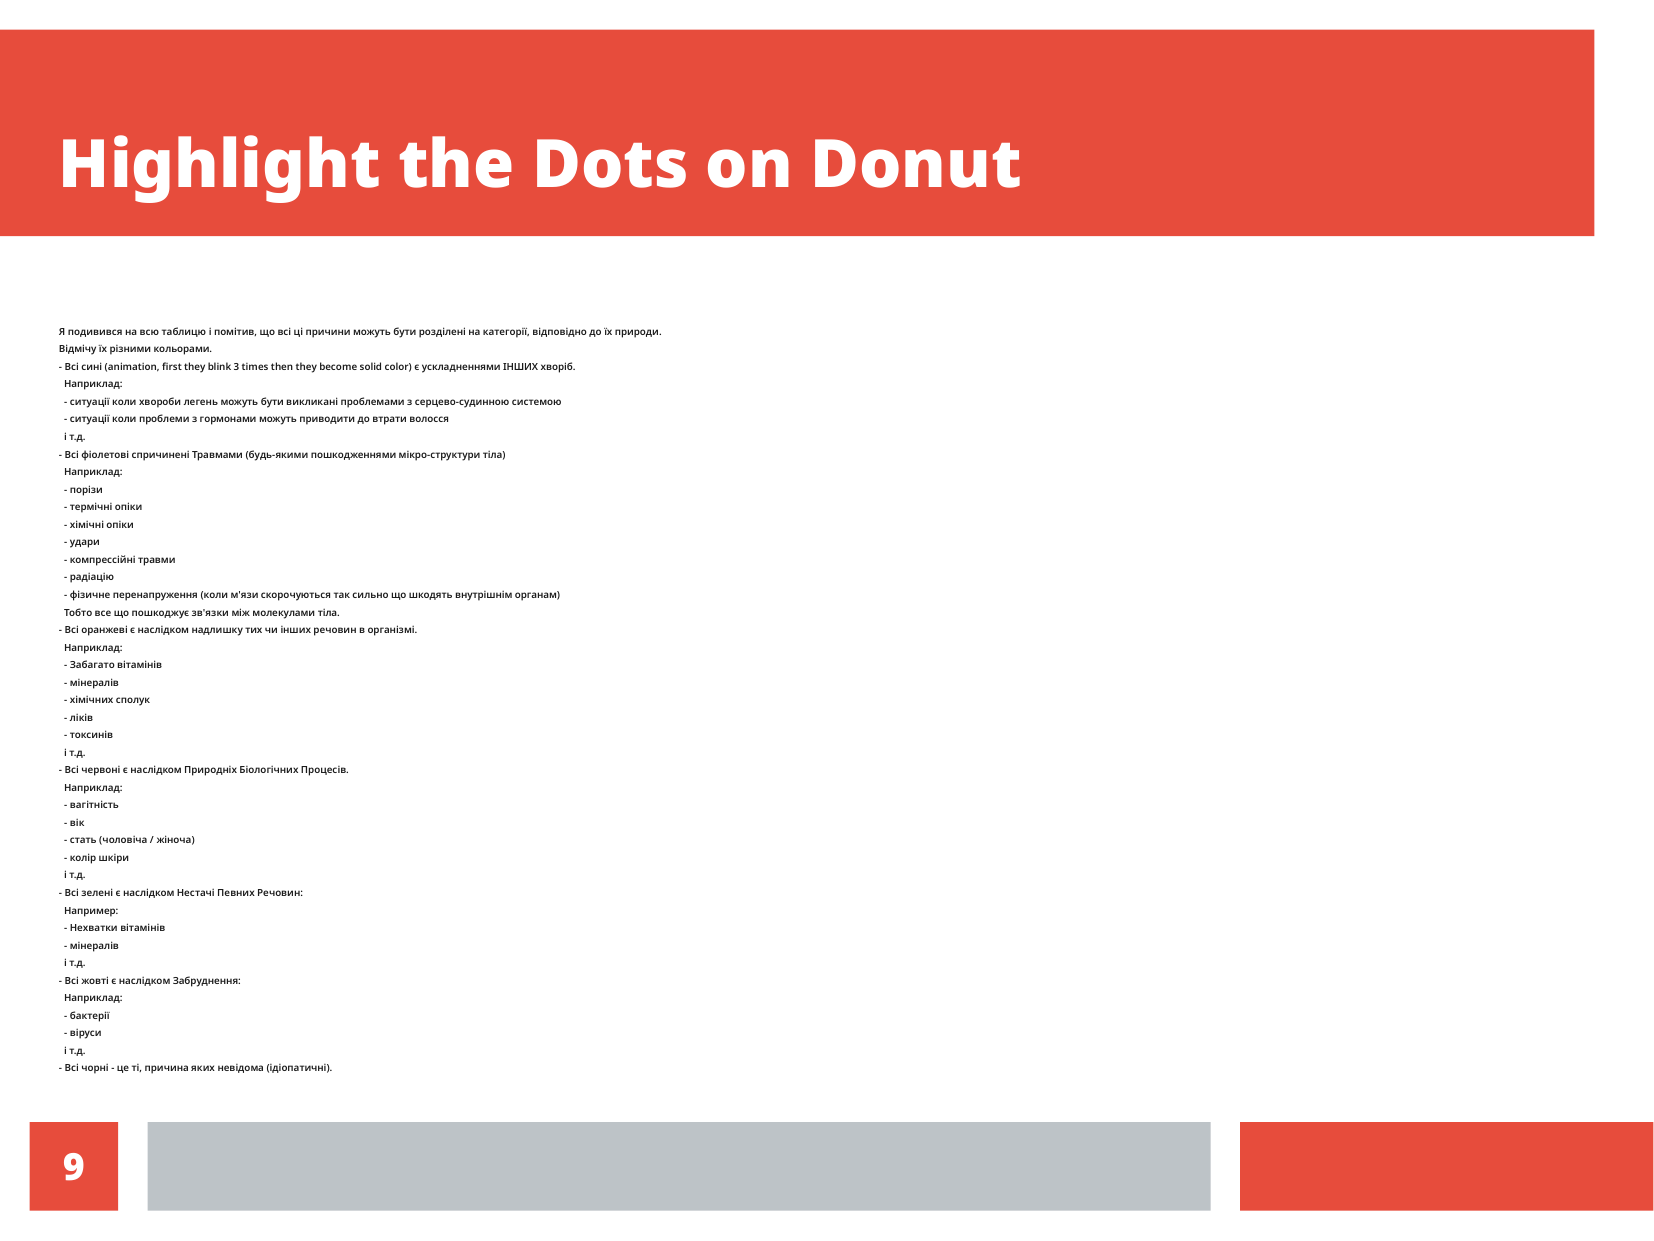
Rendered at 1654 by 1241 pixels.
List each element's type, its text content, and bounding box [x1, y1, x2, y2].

title Highlight the Dots on Donut [59, 59, 1595, 207]
list Я подивився на всю таблицю і помітив, що всі ці причини можуть бути розділені на категорії, відповідно до їх природи. Відмічу їх різними кольорами. - Всі сині (animation, first they blink 3 times then they become solid color) є ускладненнями ІНШИХ хворіб. Наприклад: - ситуації коли хвороби легень можуть бути викликані проблемами з серцево-судинною системою - ситуації коли проблеми з гормонами можуть приводити до втрати волосся і т.д. - Всі фіолетові спричинені Травмами (будь-якими пошкодженнями мікро-структури тіла) Наприклад: - порізи - термічні опіки - хімічні опіки - удари - компрессійні травми - радіацію - фізичне перенапруження (коли м'язи скорочуються так сильно що шкодять внутрішнім органам) Тобто все що пошкоджує зв'язки між молекулами тіла. - Всі оранжеві є наслідком надлишку тих чи інших речовин в організмі. Наприклад: - Забагато вітамінів - мінералів - хімічних сполук - ліків - токсинів і т.д. - Всі червоні є наслідком Природніх Біологічних Процесів. Наприклад: - вагітність - вік - стать (чоловіча / жіноча) - колір шкіри і т.д. - Всі зелені є наслідком Нестачі Певних Речовин: Например: - Нехватки вітамінів - мінералів і т.д. - Всі жовті є наслідком Забруднення: Наприклад: - бактерії - віруси і т.д. - Всі чорні - це ті, причина яких невідома (ідіопатичні). [59, 324, 1565, 1093]
